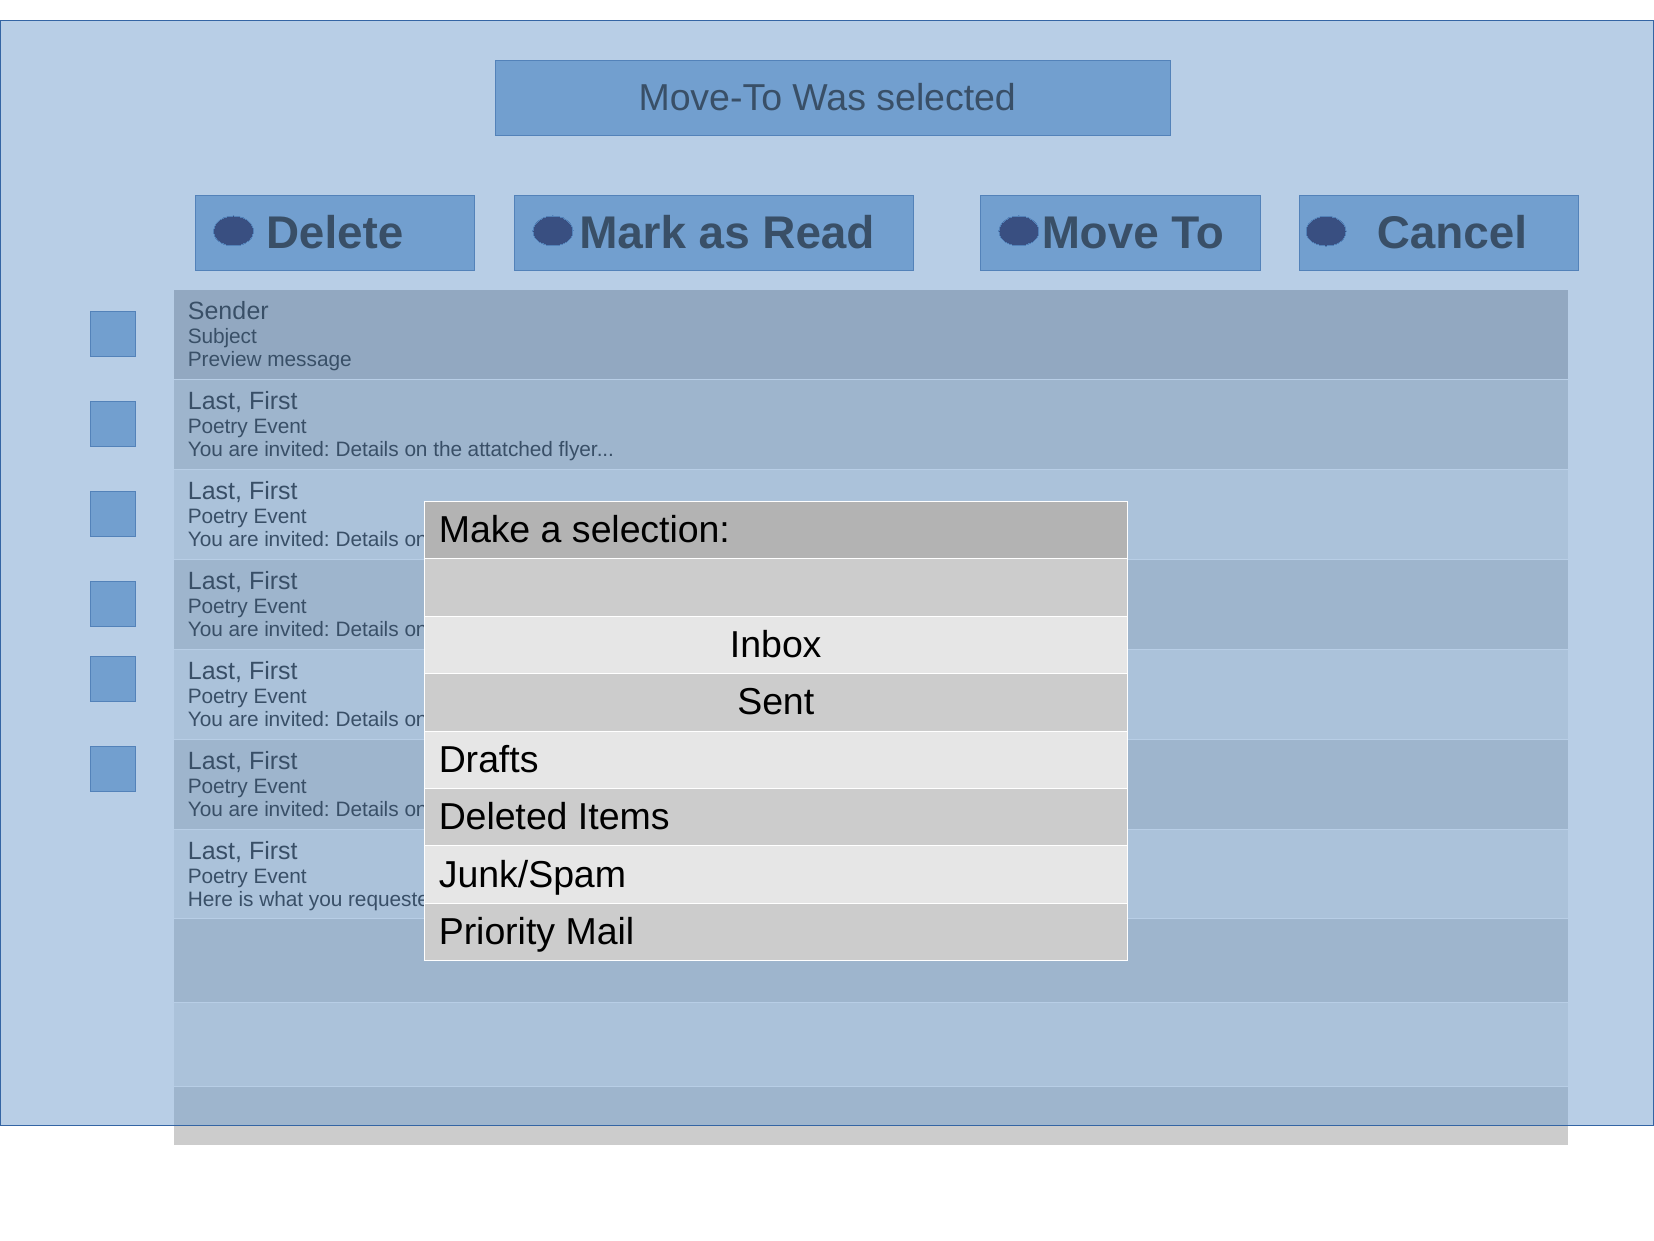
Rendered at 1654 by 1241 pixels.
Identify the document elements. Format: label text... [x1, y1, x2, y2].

table_header Make a selection: [425, 502, 1127, 558]
table_cell Priority Mail [425, 904, 1127, 960]
table_cell Sent [425, 674, 1127, 731]
table_cell [425, 559, 1127, 616]
table_cell Inbox [425, 617, 1127, 673]
table_cell [174, 1126, 1568, 1145]
table_cell Deleted Items [425, 789, 1127, 845]
table_cell Junk/Spam [425, 846, 1127, 903]
table_cell Drafts [425, 732, 1127, 788]
text_box [0, 20, 1654, 1126]
